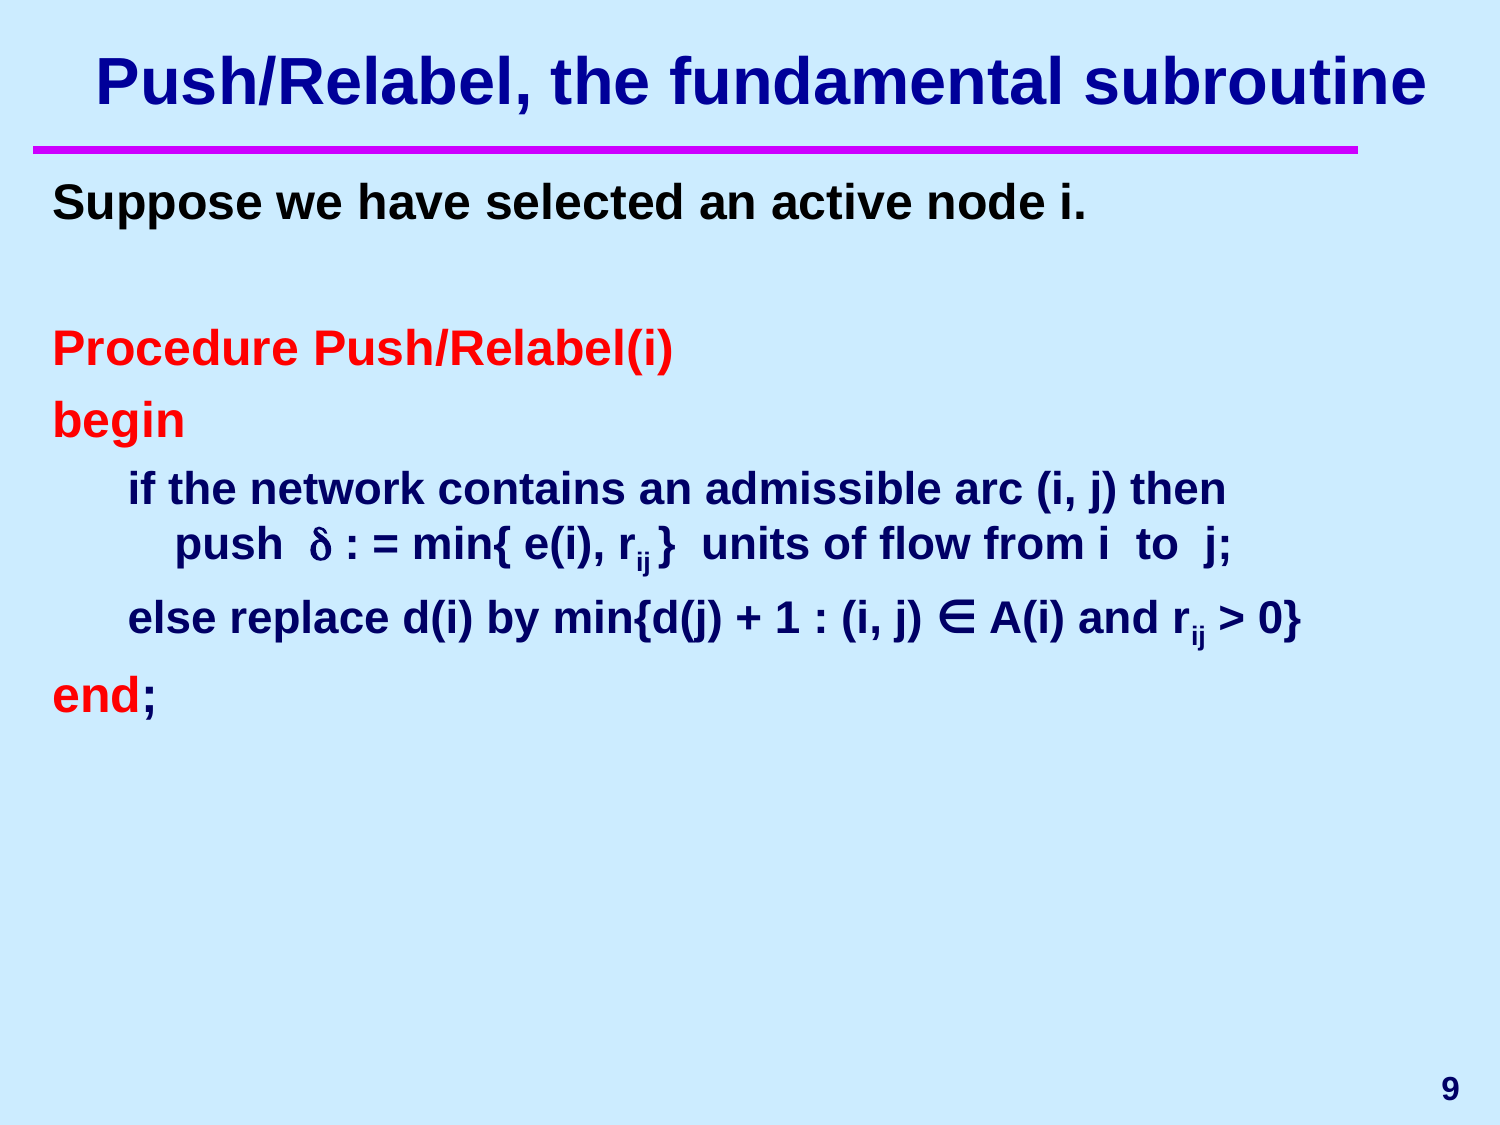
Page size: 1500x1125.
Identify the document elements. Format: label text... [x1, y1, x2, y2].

title Push/Relabel, the fundamental subroutine [62, 50, 1463, 126]
text_box <number> [1187, 1050, 1476, 1125]
list Suppose we have selected an active node i. Procedure Push/Relabel(i) begin if the network contains an admissible arc (i, j) then push δ : = min{ e(i), rij } units of flow from i to j; else replace d(i) by min{d(j) + 1 : (i, j) ∈ A(i) and rij > 0} end; [37, 162, 1438, 763]
